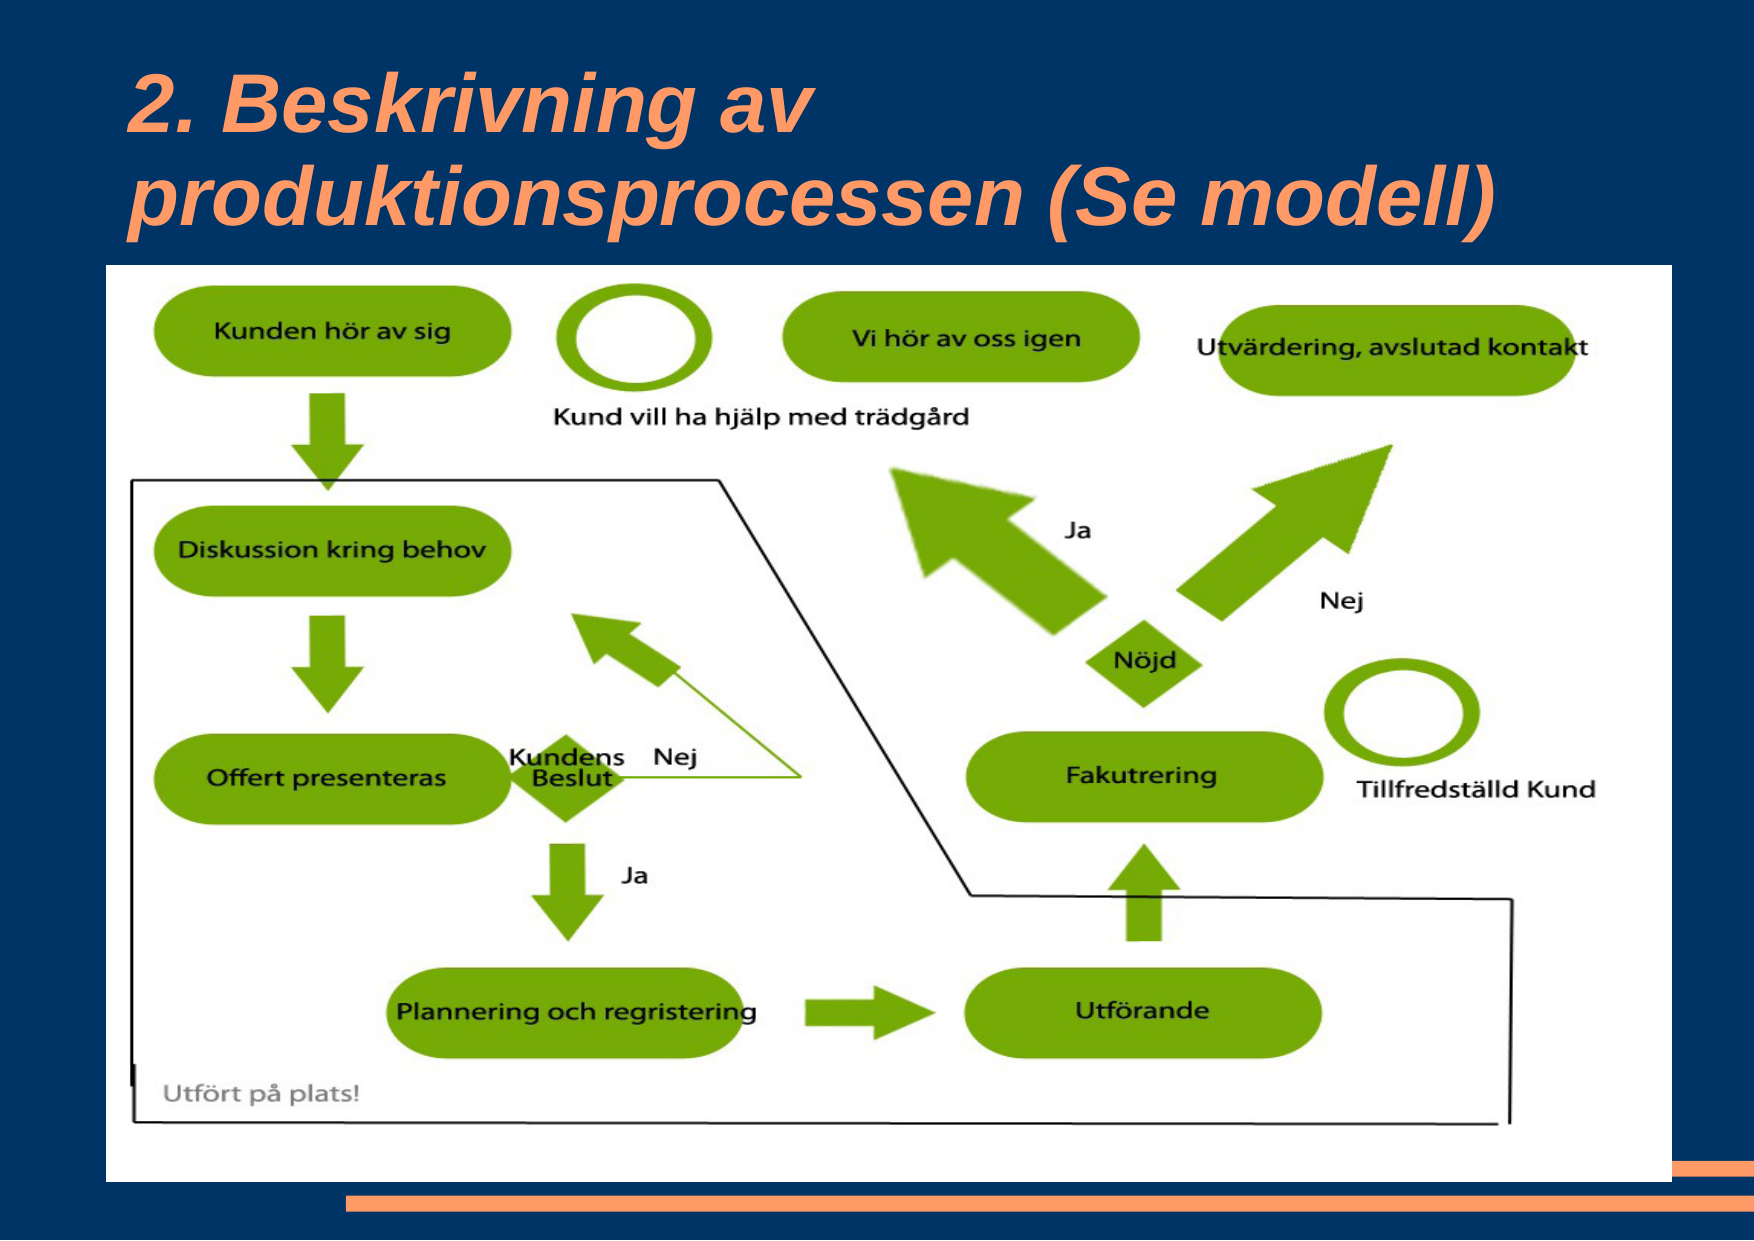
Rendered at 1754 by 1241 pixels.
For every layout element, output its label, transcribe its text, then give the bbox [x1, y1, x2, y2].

title 2. Beskrivning av produktionsprocessen (Se modell) [128, 46, 1627, 254]
picture [106, 265, 1672, 1182]
